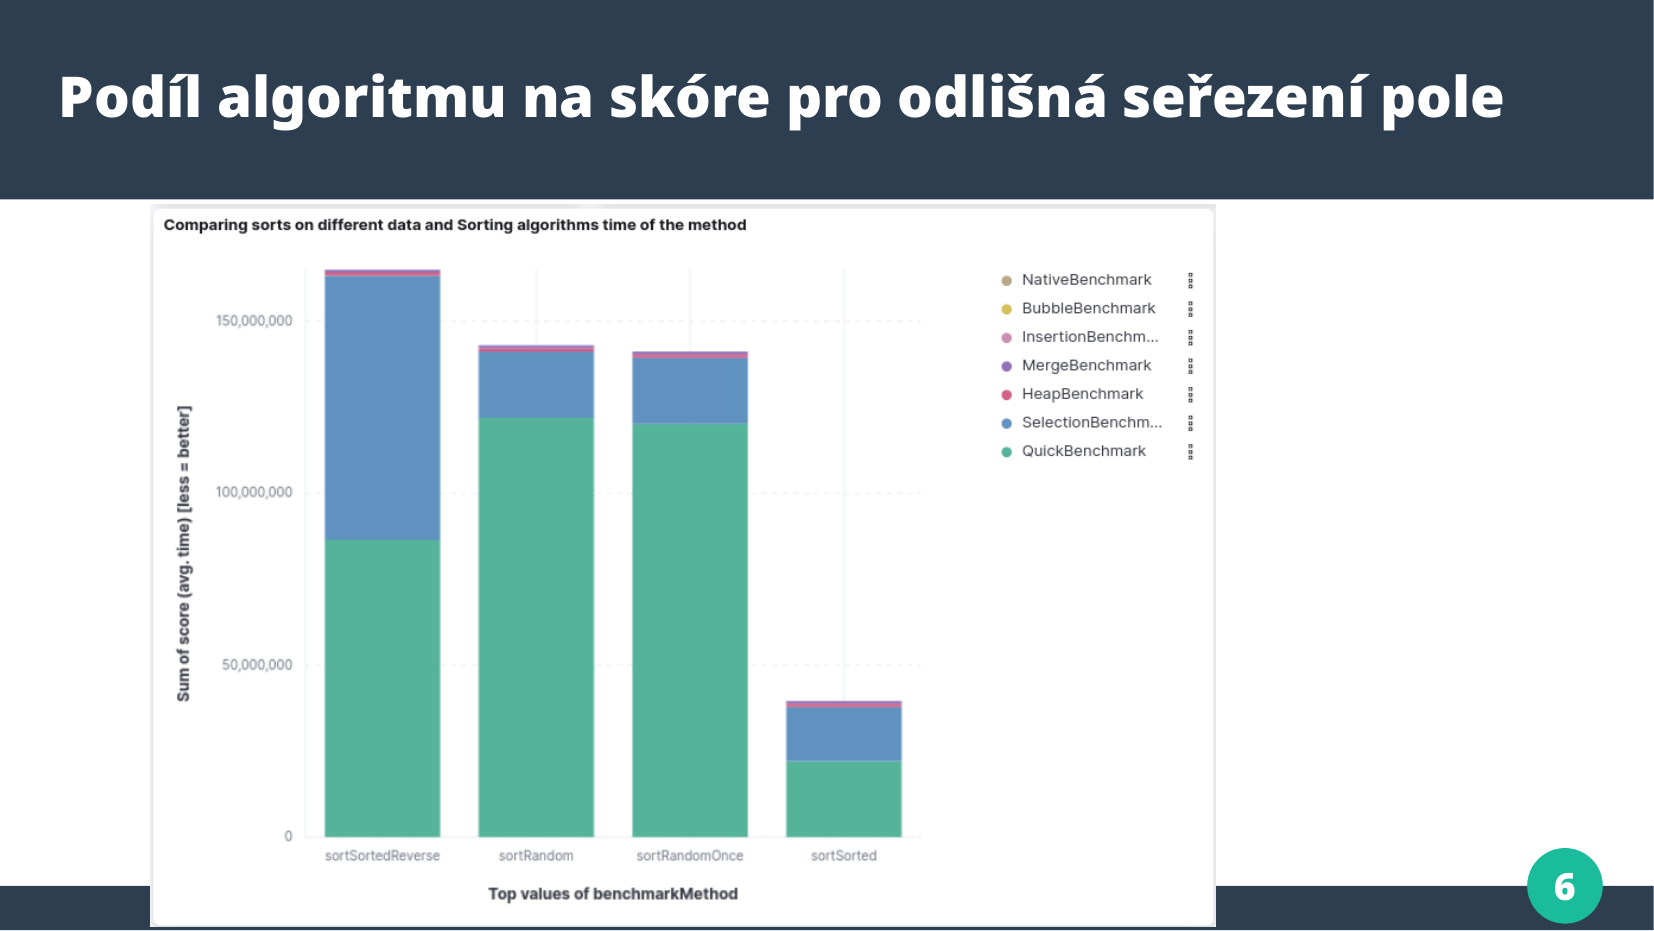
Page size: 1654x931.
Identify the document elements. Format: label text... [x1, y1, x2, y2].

title Podíl algoritmu na skóre pro odlišná seřezení pole [59, 37, 1595, 155]
picture [150, 204, 1216, 927]
